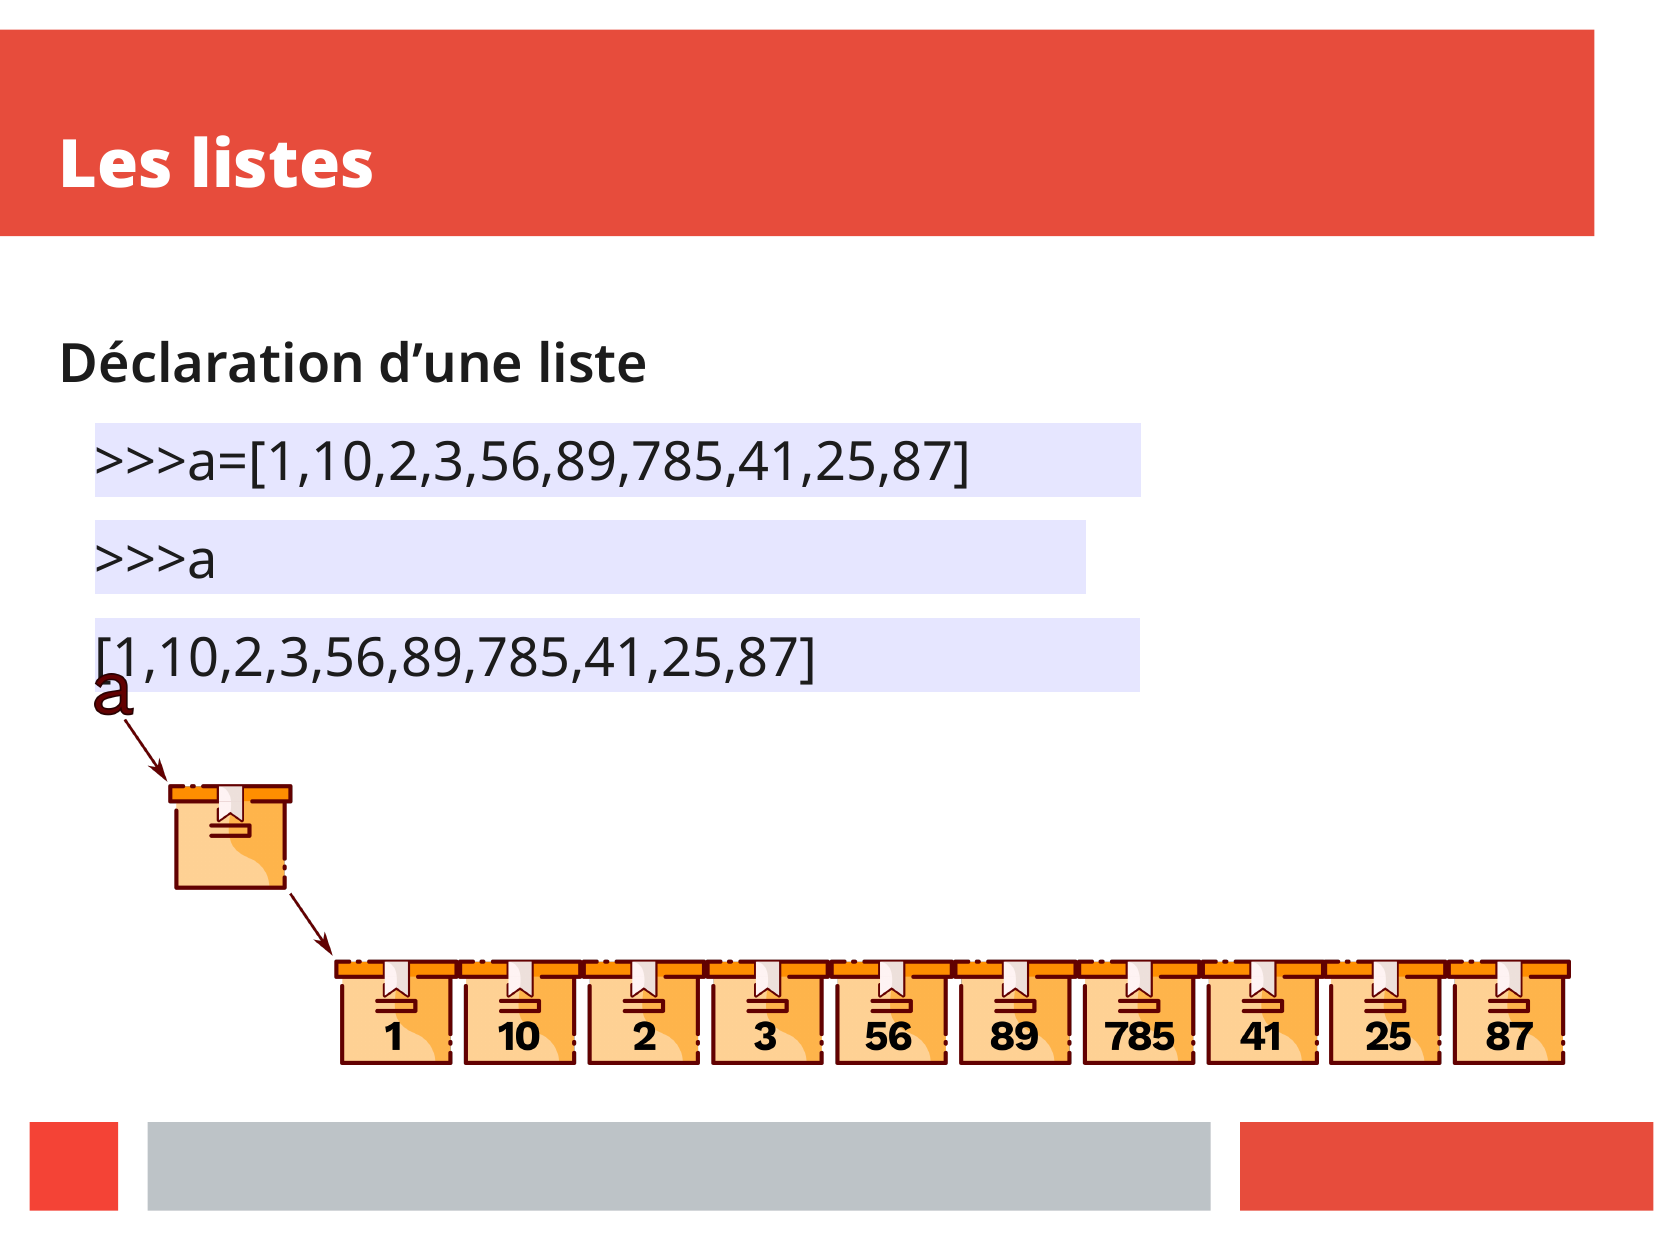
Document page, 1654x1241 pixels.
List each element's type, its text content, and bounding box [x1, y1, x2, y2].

list Déclaration d’une liste >>>a=[1,10,2,3,56,89,785,41,25,87] >>>a [1,10,2,3,56,89,785,41,25,87] [59, 324, 1565, 1093]
picture [94, 673, 1571, 1066]
title Les listes [59, 59, 1595, 207]
